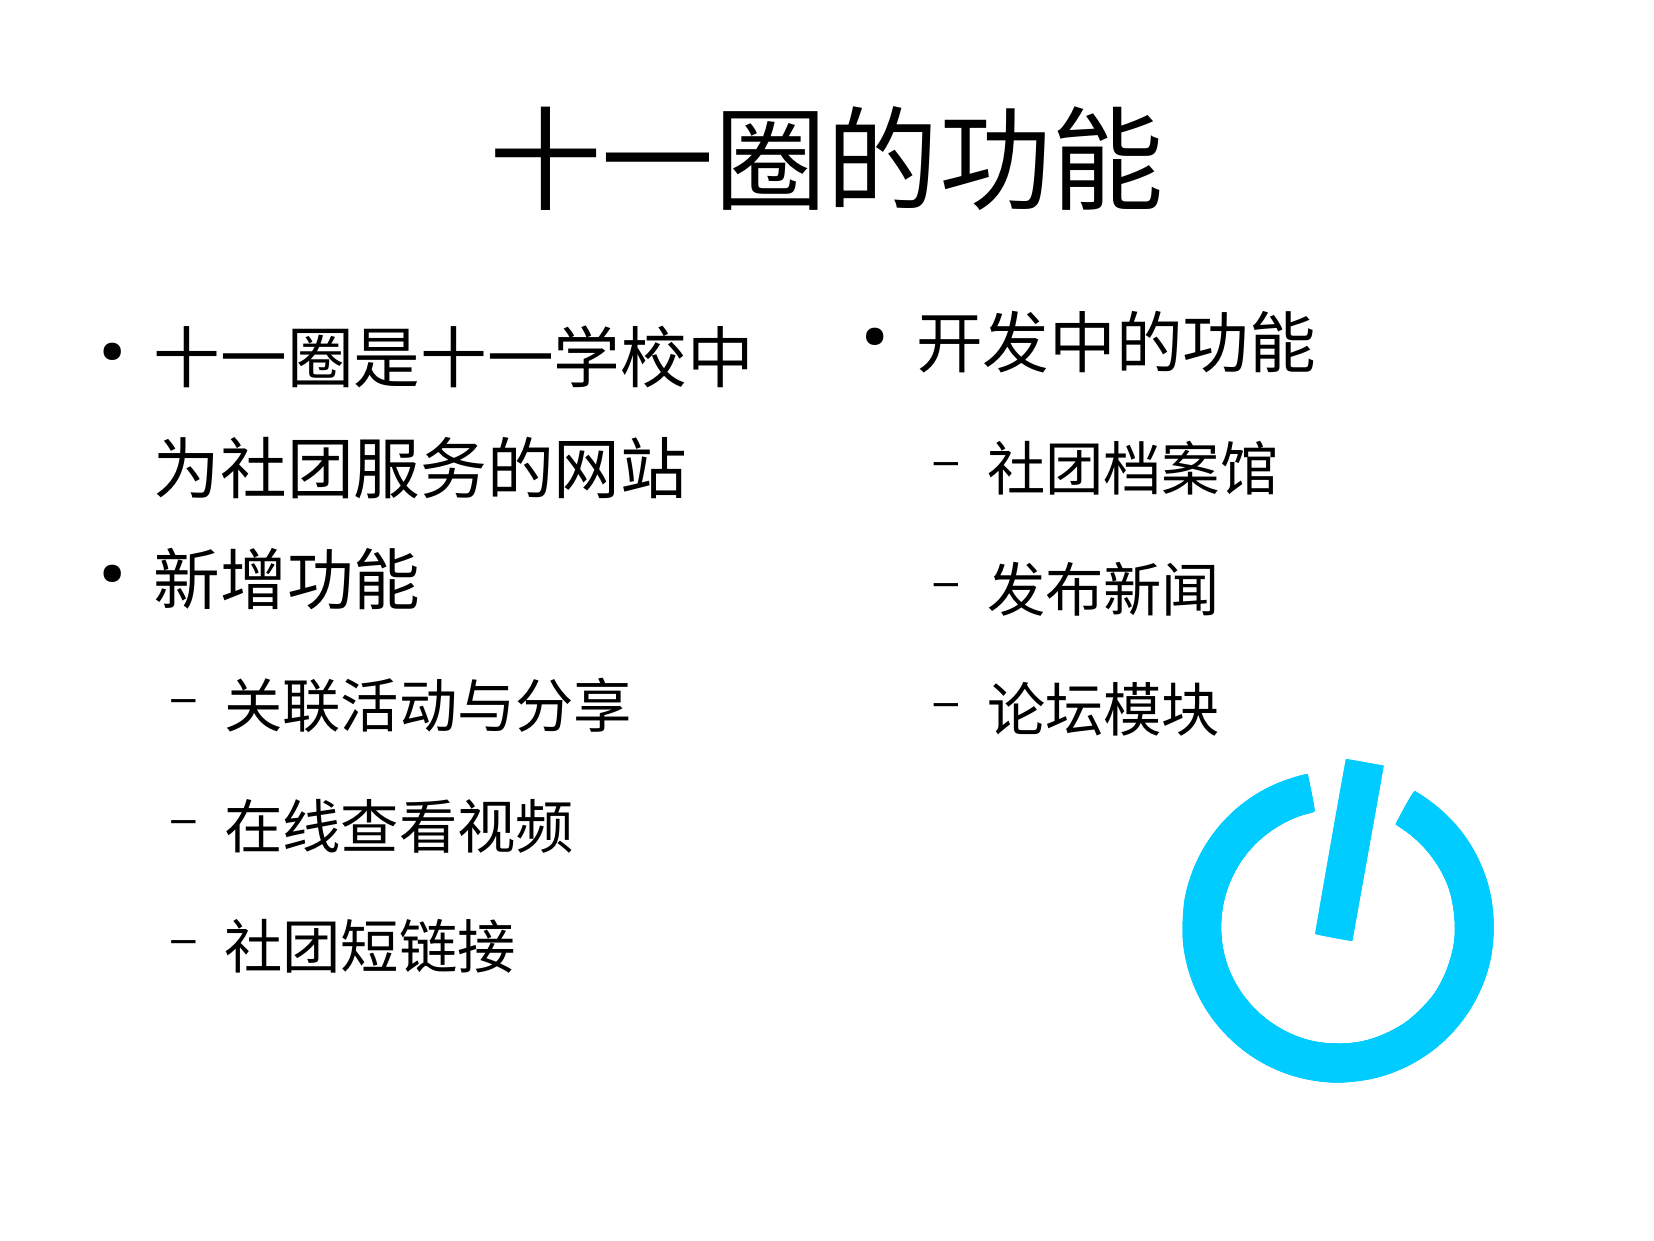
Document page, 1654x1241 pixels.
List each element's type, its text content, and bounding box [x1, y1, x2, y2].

picture [1168, 749, 1512, 1093]
title 十一圈的功能 [82, 49, 1571, 257]
list 开发中的功能 社团档案馆 发布新闻 论坛模块 [845, 290, 1572, 815]
list 十一圈是十一学校中为社团服务的网站 新增功能 关联活动与分享 在线查看视频 社团短链接 [82, 290, 809, 1146]
